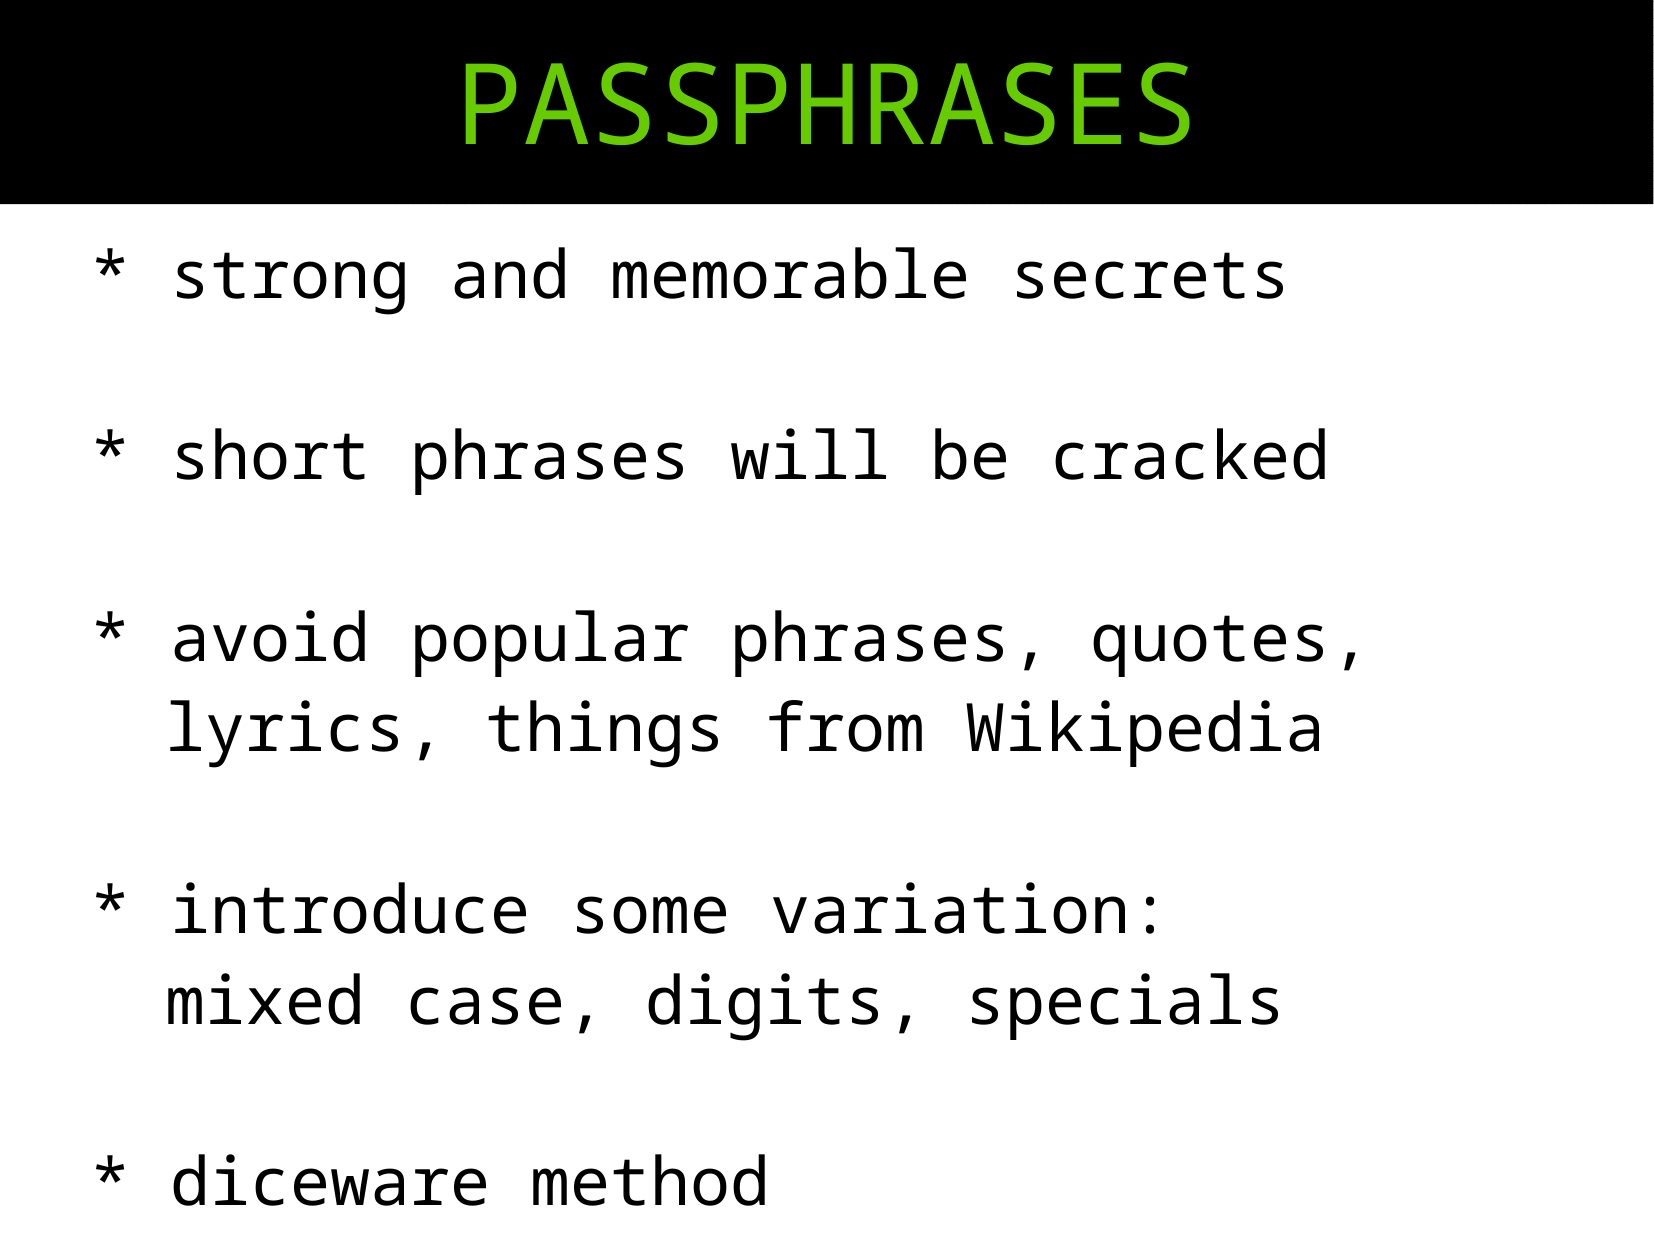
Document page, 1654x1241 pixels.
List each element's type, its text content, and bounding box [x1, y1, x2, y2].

title PASSPHRASES [0, 0, 1654, 205]
text_box * strong and memorable secrets * short phrases will be cracked * avoid popular phrases, quotes, lyrics, things from Wikipedia * introduce some variation: mixed case, digits, specials * diceware method [90, 299, 1621, 1153]
